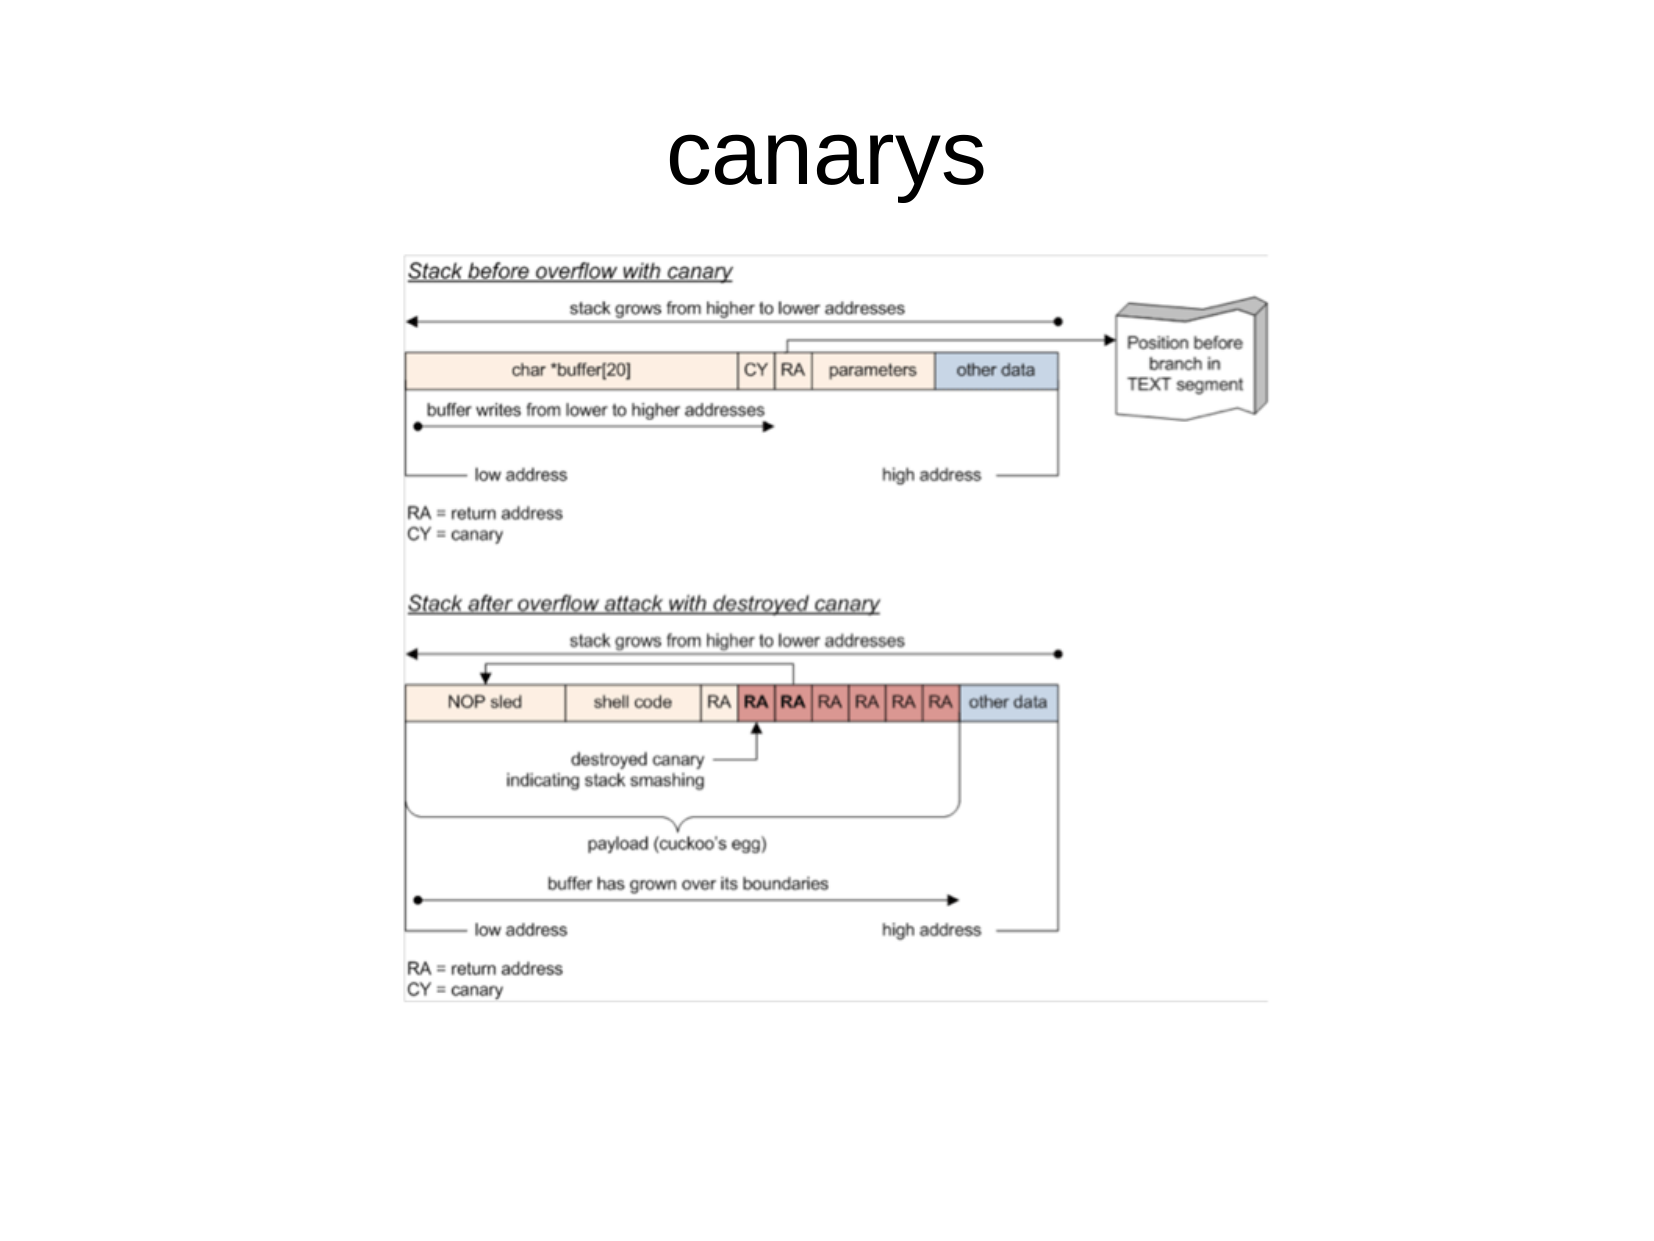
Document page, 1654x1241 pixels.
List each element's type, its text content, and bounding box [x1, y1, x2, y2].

picture [402, 253, 1270, 1004]
title canarys [82, 49, 1571, 257]
